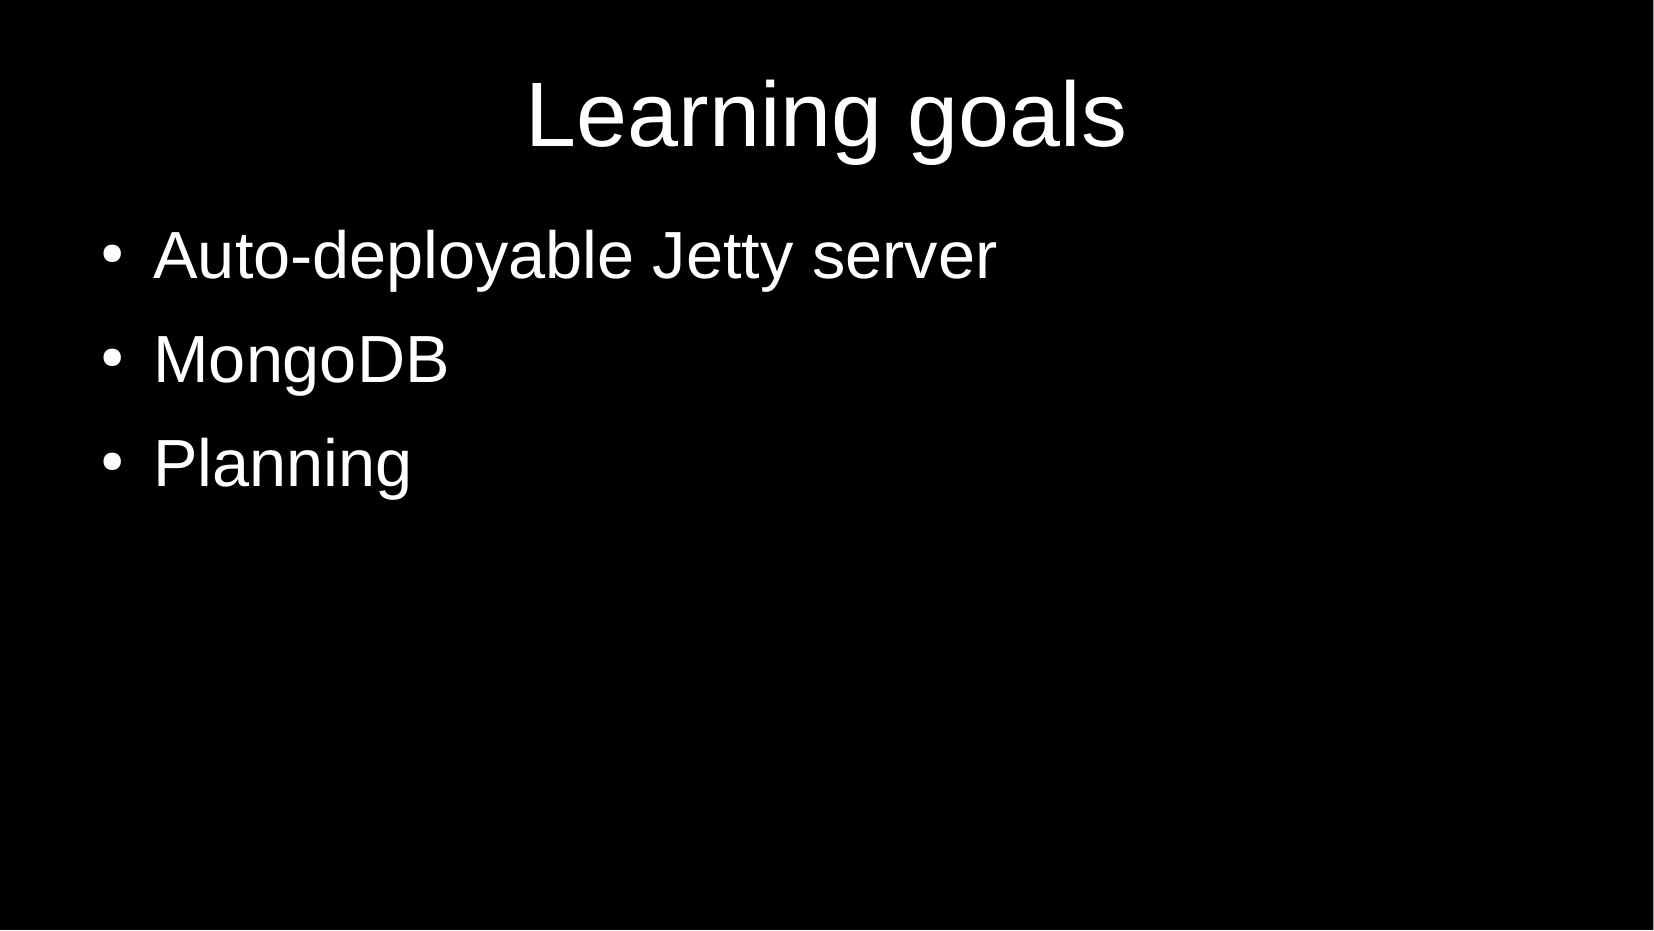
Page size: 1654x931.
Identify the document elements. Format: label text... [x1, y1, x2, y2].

title Learning goals [82, 37, 1571, 193]
list Auto-deployable Jetty server MongoDB Planning [82, 217, 1571, 758]
